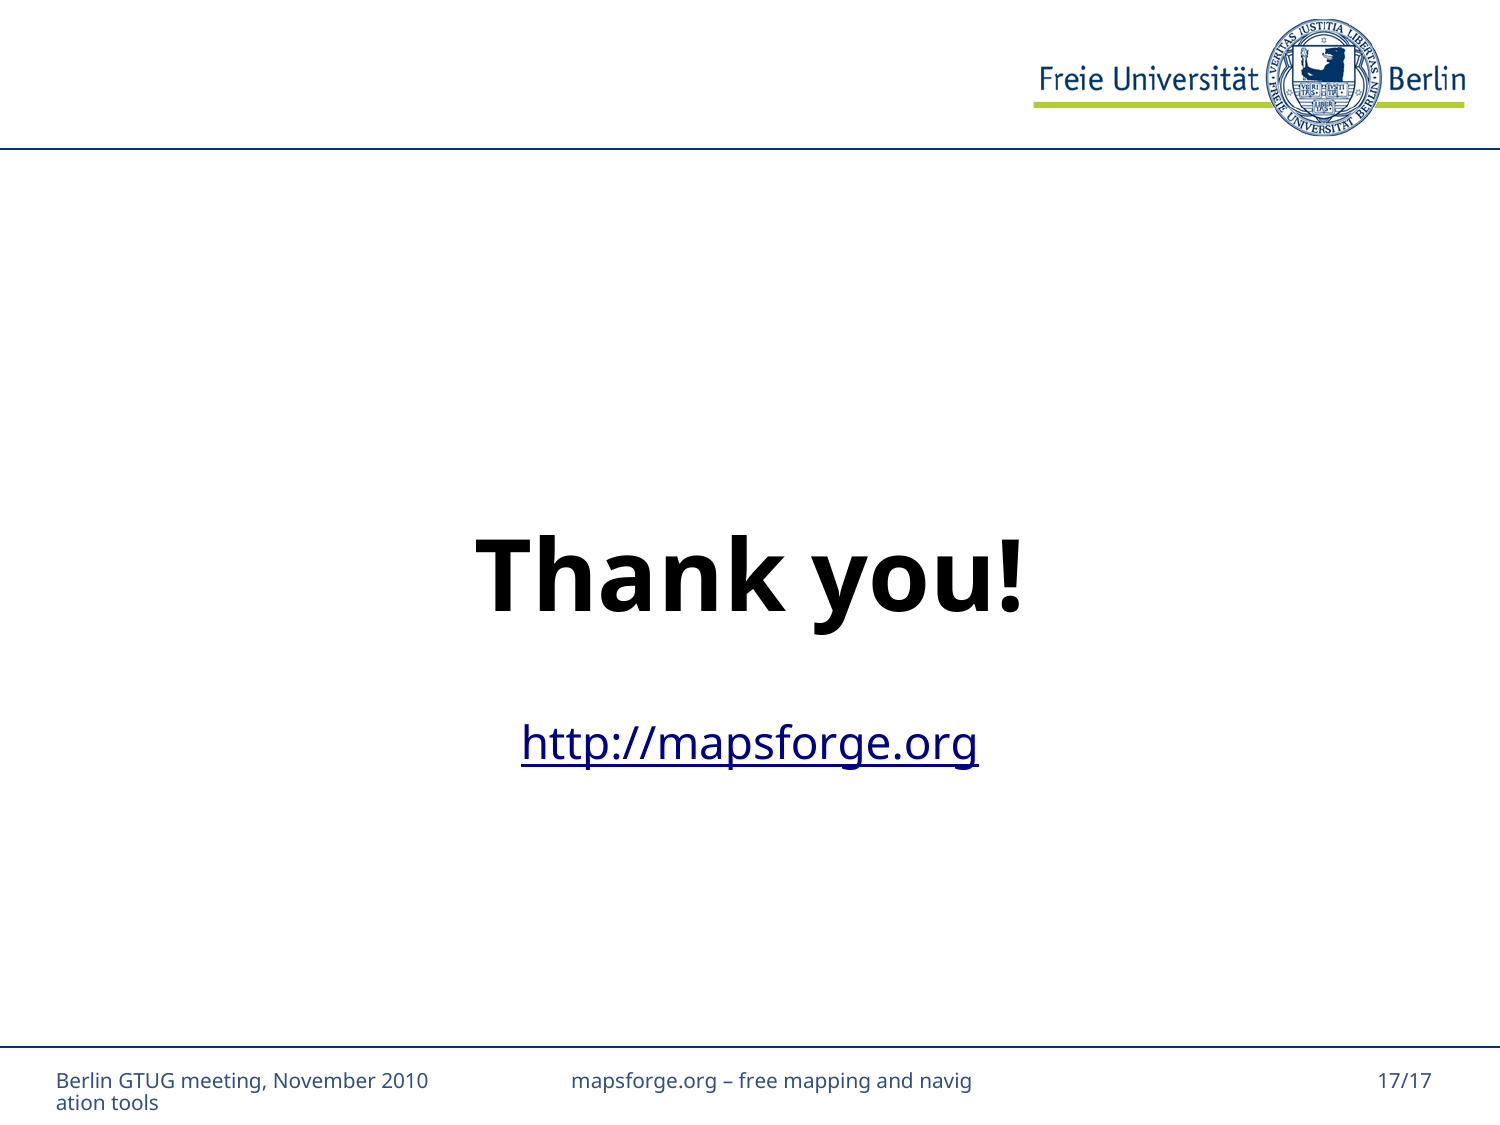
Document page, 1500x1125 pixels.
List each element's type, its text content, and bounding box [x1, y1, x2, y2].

picture [1033, 19, 1470, 137]
list Thank you! [47, 504, 1453, 626]
list http://mapsforge.org [47, 711, 1453, 767]
